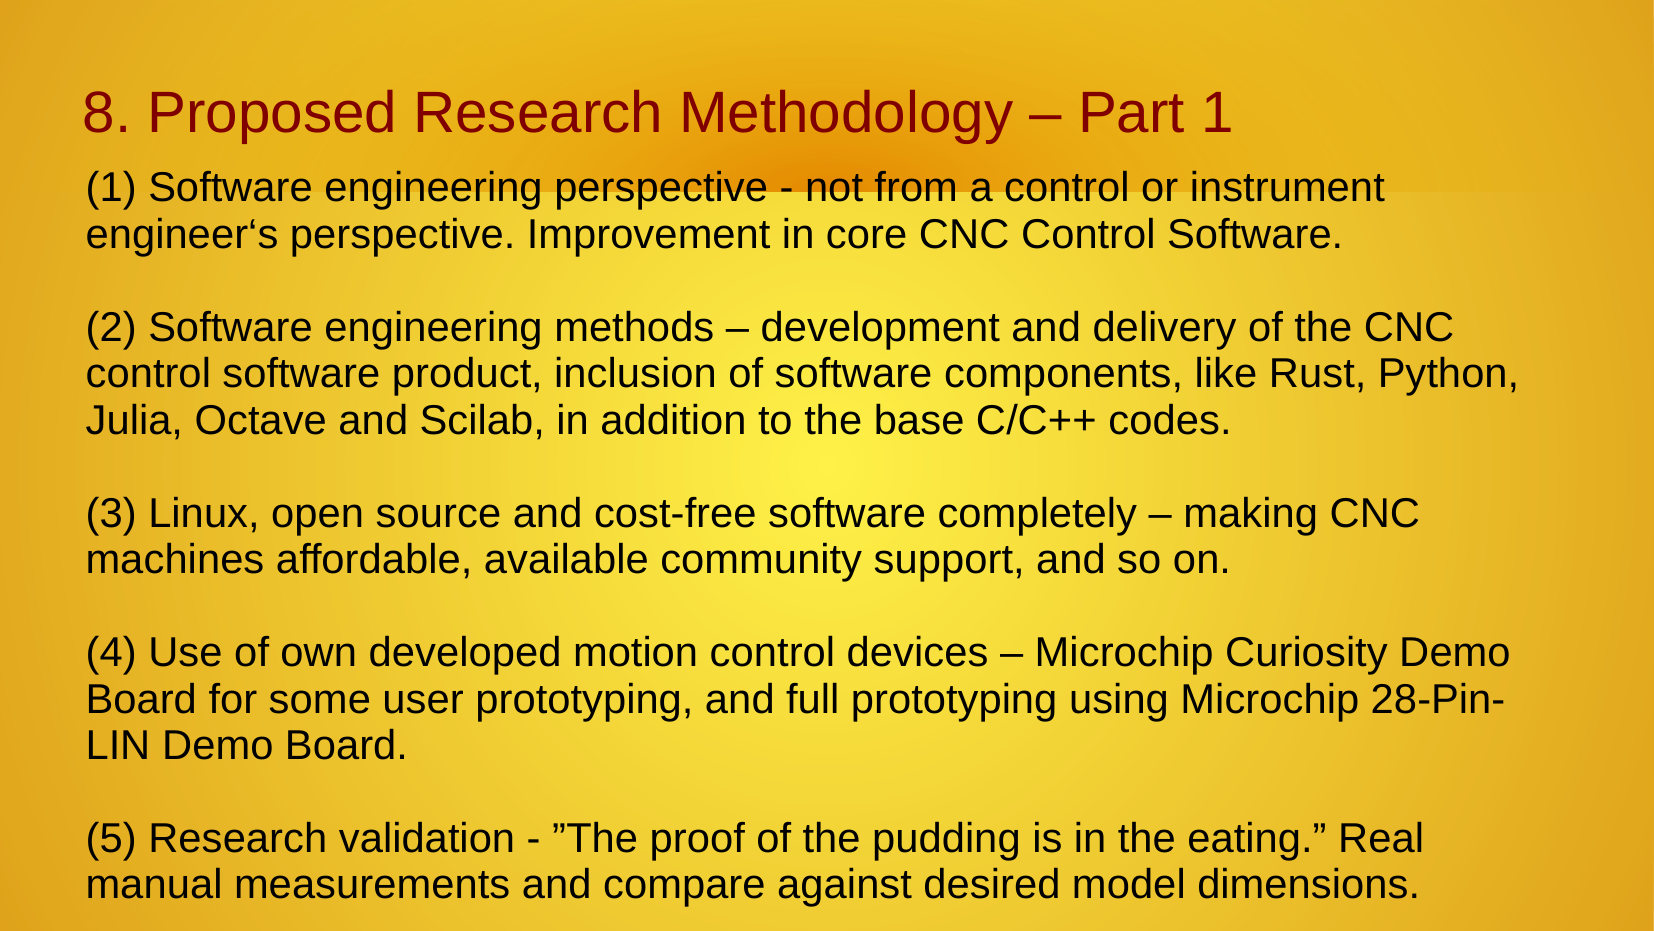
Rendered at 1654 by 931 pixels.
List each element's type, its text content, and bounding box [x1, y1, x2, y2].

text_box (1) Software engineering perspective - not from a control or instrument engineer‘s perspective. Improvement in core CNC Control Software. (2) Software engineering methods – development and delivery of the CNC control software product, inclusion of software components, like Rust, Python, Julia, Octave and Scilab, in addition to the base C/C++ codes. (3) Linux, open source and cost-free software completely – making CNC machines affordable, available community support, and so on. (4) Use of own developed motion control devices – Microchip Curiosity Demo Board for some user prototyping, and full prototyping using Microchip 28-Pin-LIN Demo Board. (5) Research validation - ”The proof of the pudding is in the eating.” Real manual measurements and compare against desired model dimensions. [70, 156, 1560, 916]
title 8. Proposed Research Methodology – Part 1 [82, 35, 1571, 189]
